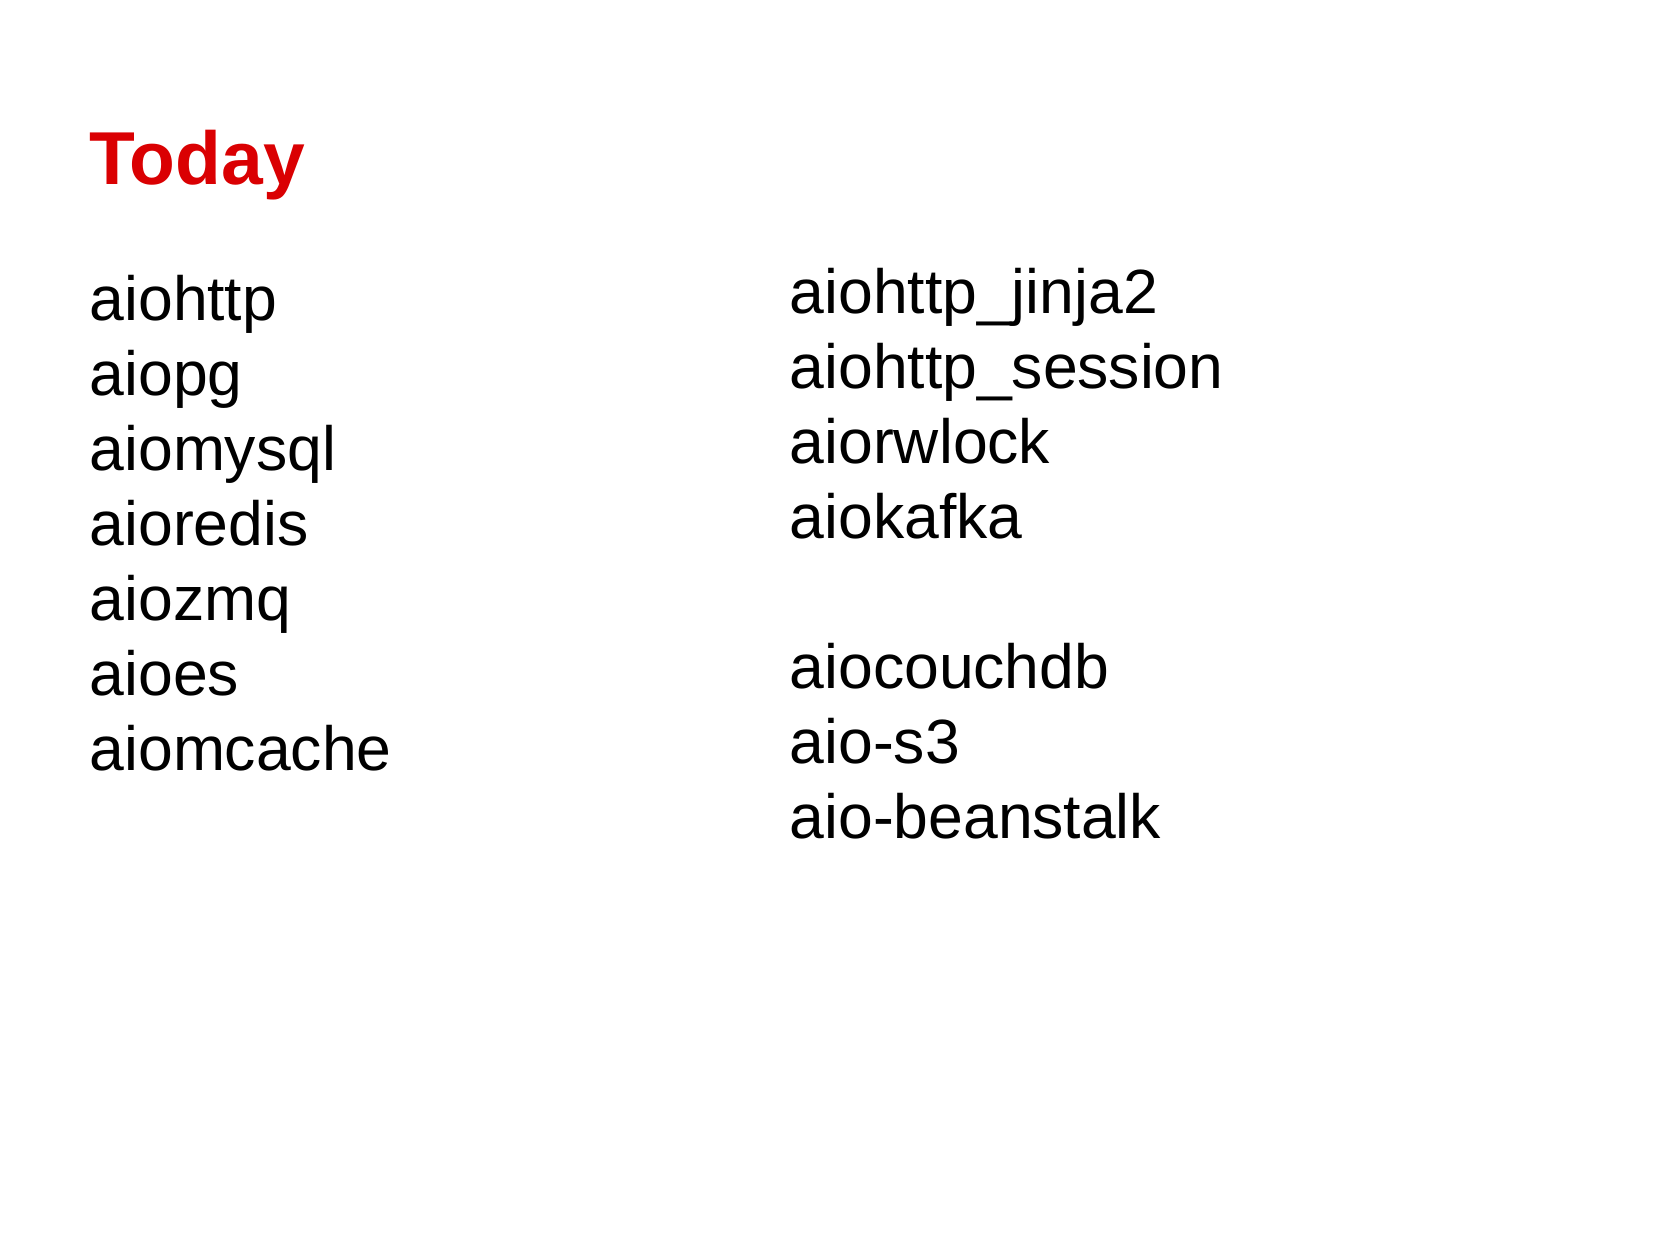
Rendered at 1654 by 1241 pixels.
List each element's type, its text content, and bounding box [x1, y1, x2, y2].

text_box aiohttp_jinja2 aiohttp_session aiorwlock aiokafka aiocouchdb aio-s3 aio-beanstalk [775, 243, 1576, 1125]
text_box aiohttp aiopg aiomysql aioredis aiozmq aioes aiomcache [74, 243, 775, 1028]
text_box Today [74, 33, 1575, 215]
